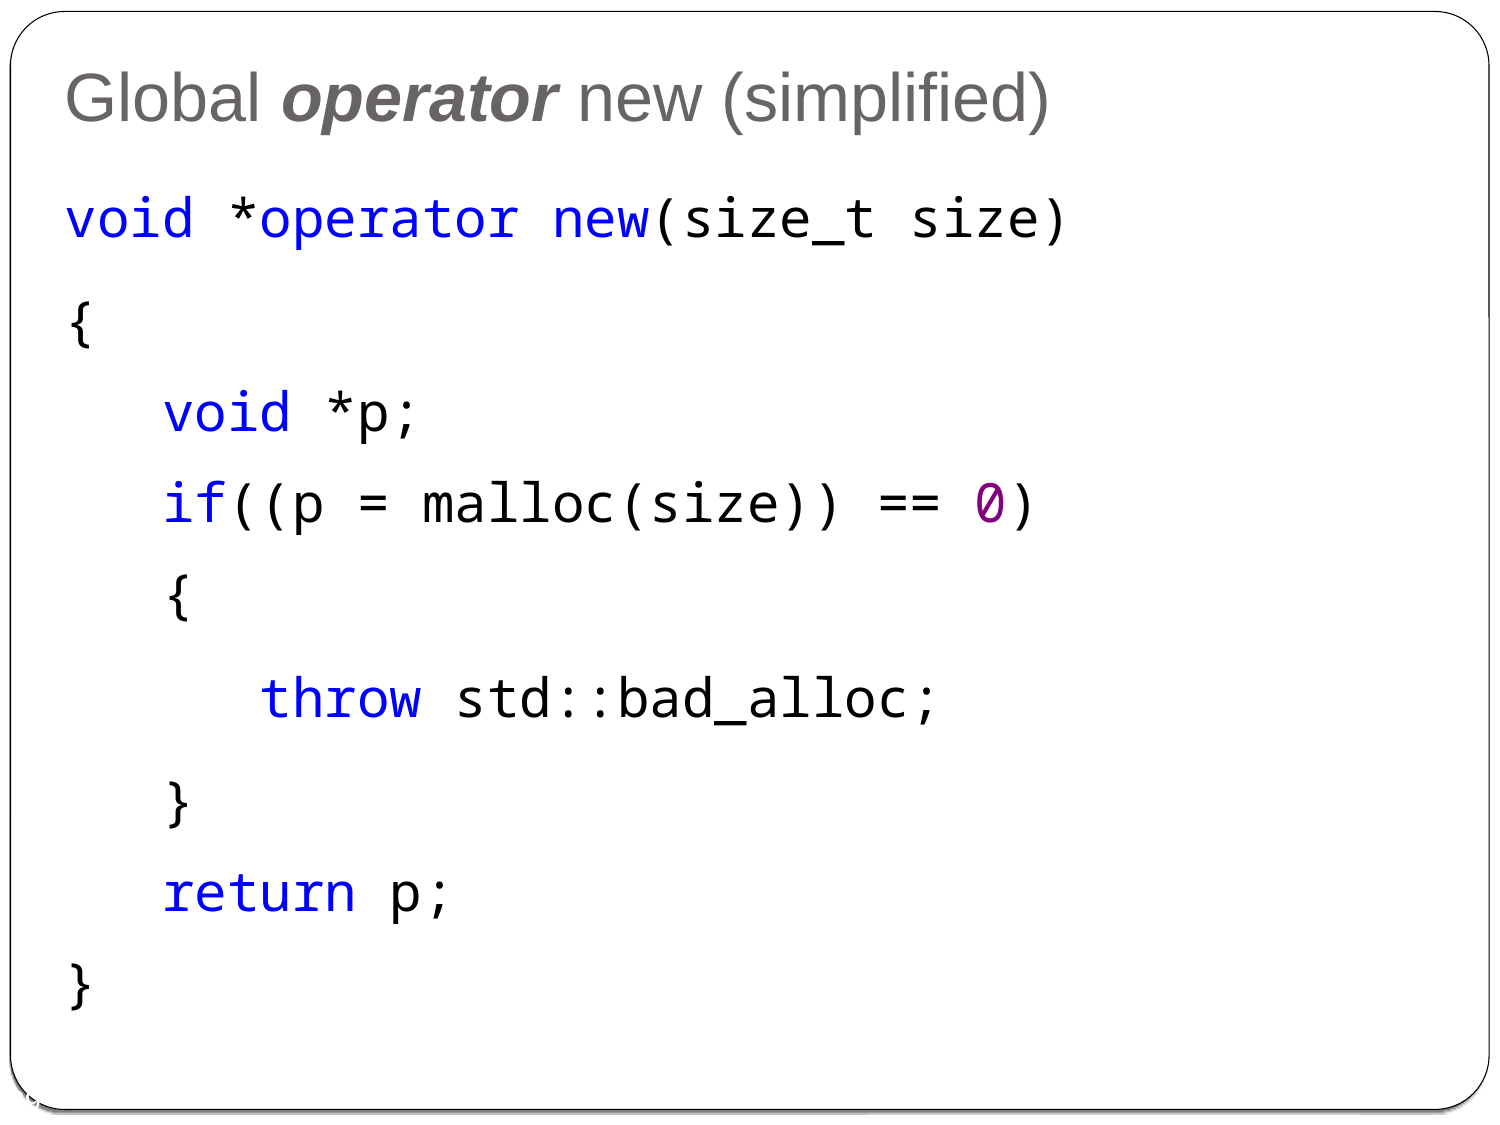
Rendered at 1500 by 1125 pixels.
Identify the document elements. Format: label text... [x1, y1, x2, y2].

slide_number <number> [0, 1074, 50, 1125]
title Global operator new (simplified) [50, 45, 1450, 149]
list void *operator new(size_t size) { void *p; if((p = malloc(size)) == 0) { throw std::bad_alloc; } return p; } [50, 149, 1450, 1088]
